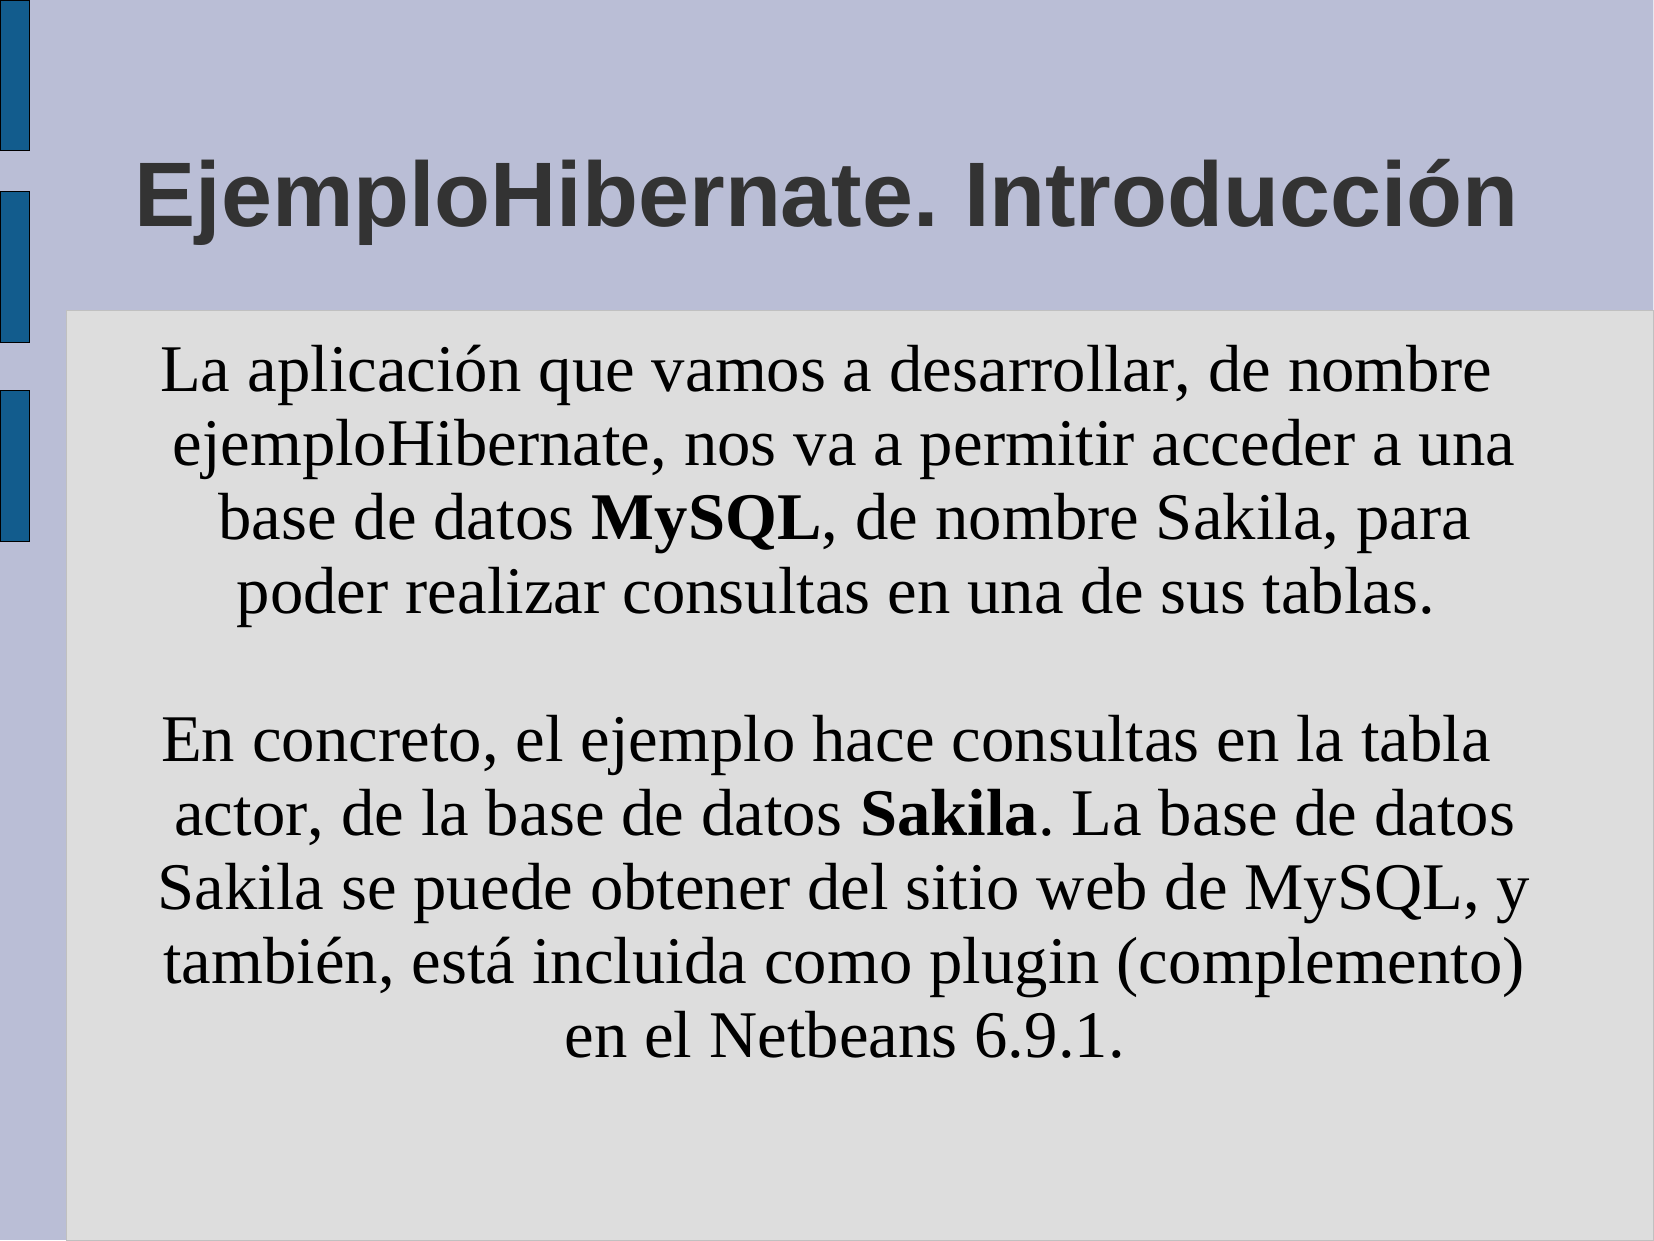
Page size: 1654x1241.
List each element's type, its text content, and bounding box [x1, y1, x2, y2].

title EjemploHibernate. Introducción [121, 98, 1534, 291]
subtitle La aplicación que vamos a desarrollar, de nombre ejemploHibernate, nos va a permitir acceder a una base de datos MySQL, de nombre Sakila, para poder realizar consultas en una de sus tablas. En concreto, el ejemplo hace consultas en la tabla actor, de la base de datos Sakila. La base de datos Sakila se puede obtener del sitio web de MySQL, y también, está incluida como plugin (complemento) en el Netbeans 6.9.1. [121, 318, 1534, 1086]
